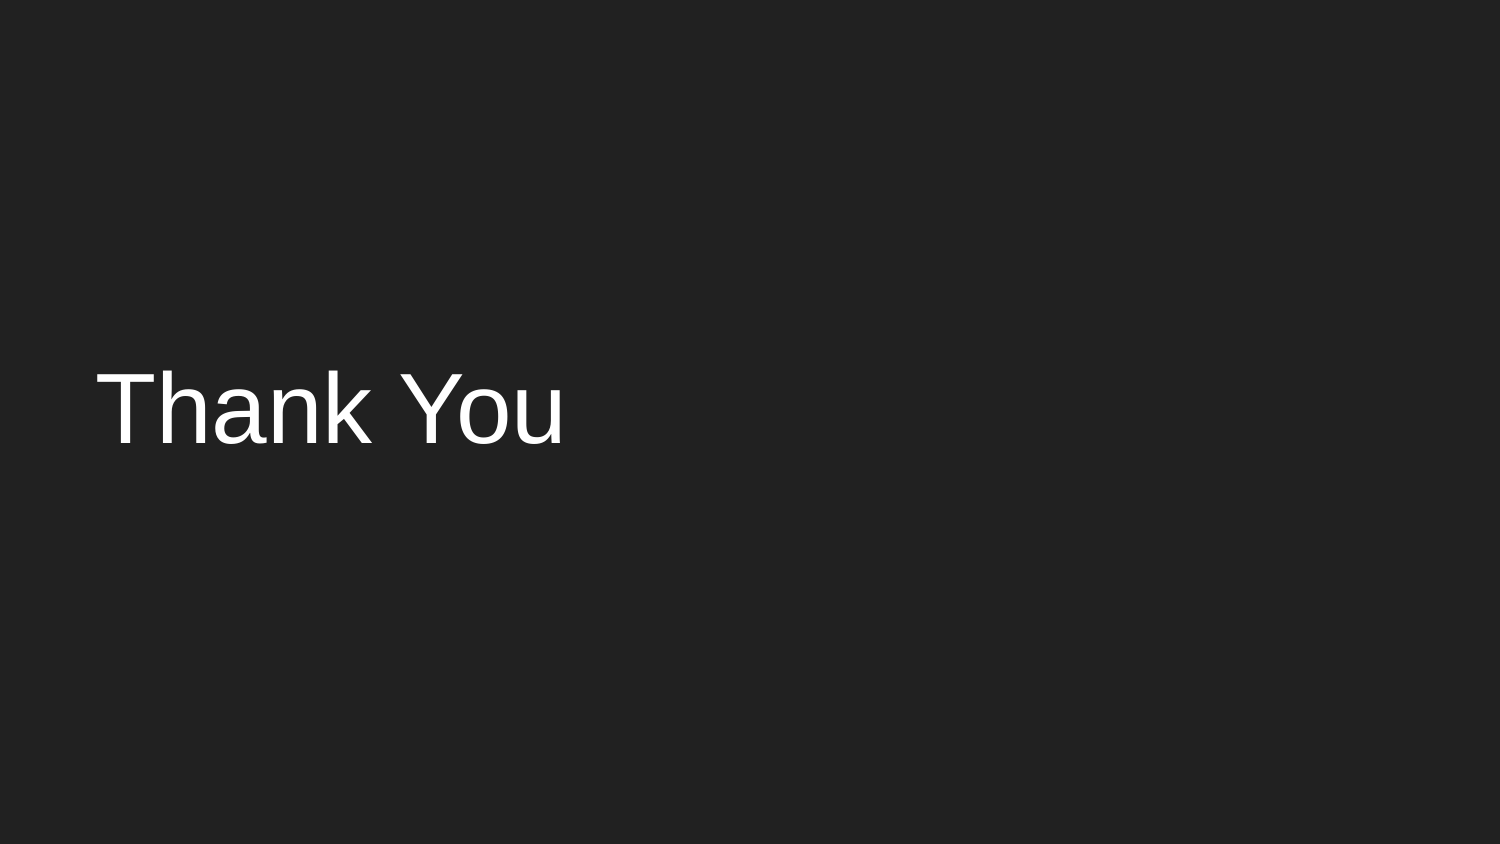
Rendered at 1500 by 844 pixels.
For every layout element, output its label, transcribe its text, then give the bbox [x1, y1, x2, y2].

title Thank You [80, 73, 1125, 745]
